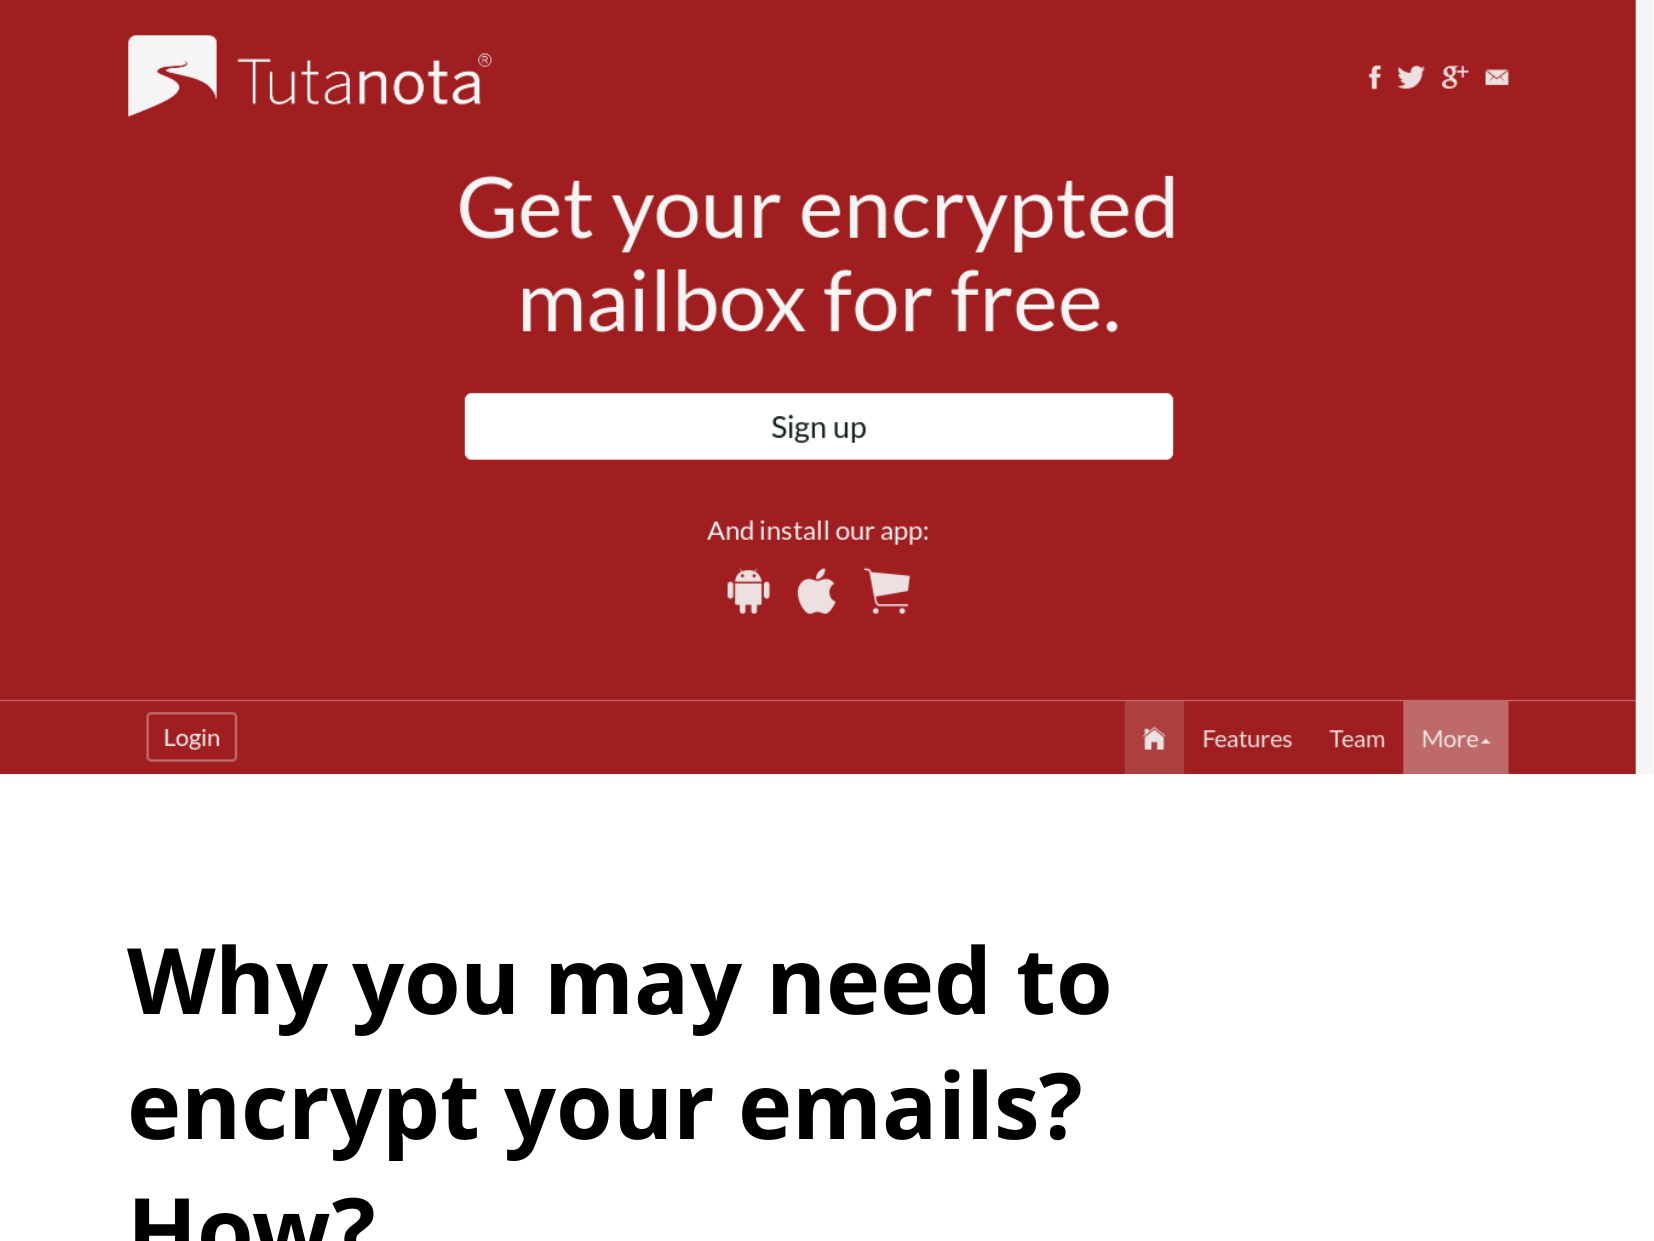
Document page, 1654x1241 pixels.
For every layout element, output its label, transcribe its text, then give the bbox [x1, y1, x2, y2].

picture [0, 0, 1654, 774]
text_box Why you may need to encrypt your emails? How? [112, 909, 1359, 1145]
